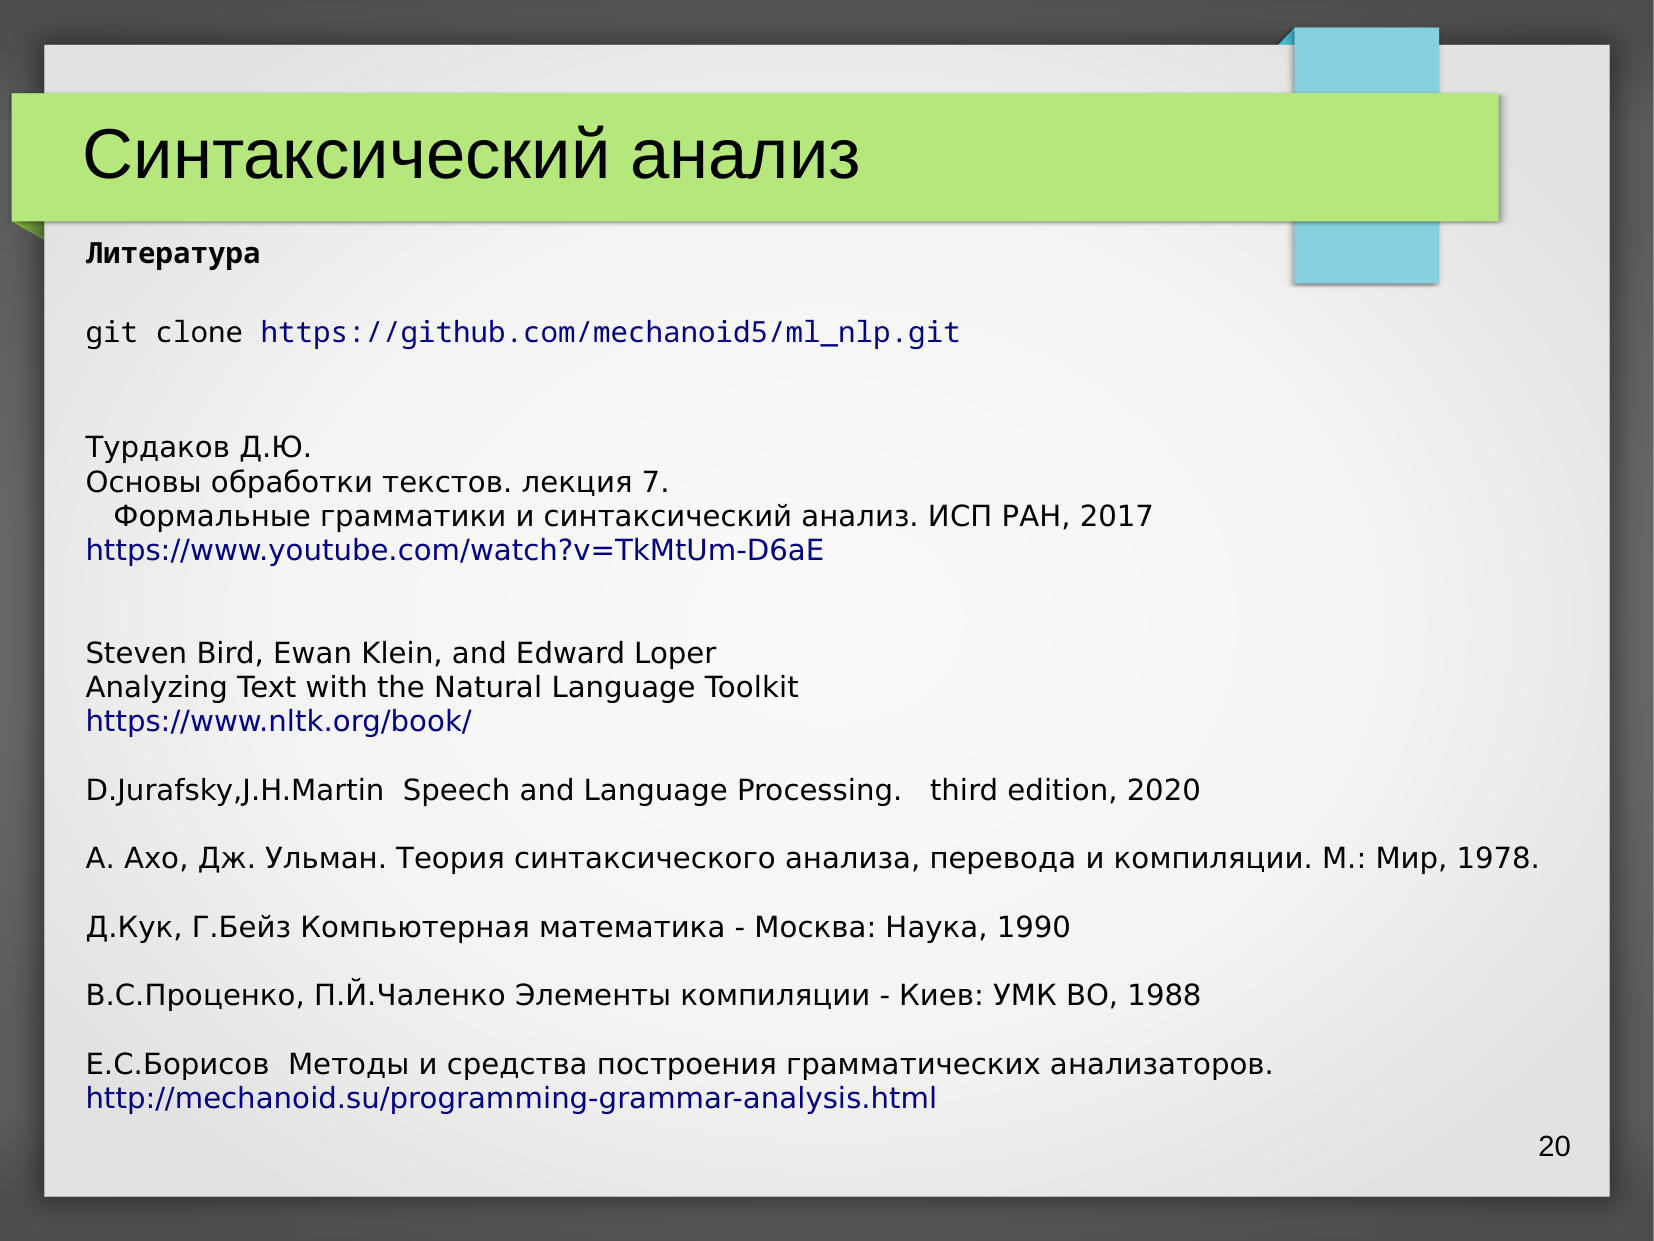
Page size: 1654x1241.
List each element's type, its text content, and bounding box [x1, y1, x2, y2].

title Синтаксический анализ [82, 114, 993, 194]
picture [0, 0, 1654, 1241]
text_box Литература git clone https://github.com/mechanoid5/ml_nlp.git Турдаков Д.Ю. Основы обработки текстов. лекция 7. Формальные грамматики и синтаксический анализ. ИСП РАН, 2017 https://www.youtube.com/watch?v=TkMtUm-D6aE Steven Bird, Ewan Klein, and Edward Loper Analyzing Text with the Natural Language Toolkit https://www.nltk.org/book/ D.Jurafsky,J.H.Martin Speech and Language Processing. third edition, 2020 А. Ахо, Дж. Ульман. Теория синтаксического анализа, перевода и компиляции. М.: Мир, 1978. Д.Кук, Г.Бейз Компьютерная математика - Москва: Наука, 1990 В.С.Проценко, П.Й.Чаленко Элементы компиляции - Киев: УМК ВО, 1988 Е.С.Борисов Методы и средства построения грамматических анализаторов. http://mechanoid.su/programming-grammar-analysis.html [70, 224, 1595, 1133]
